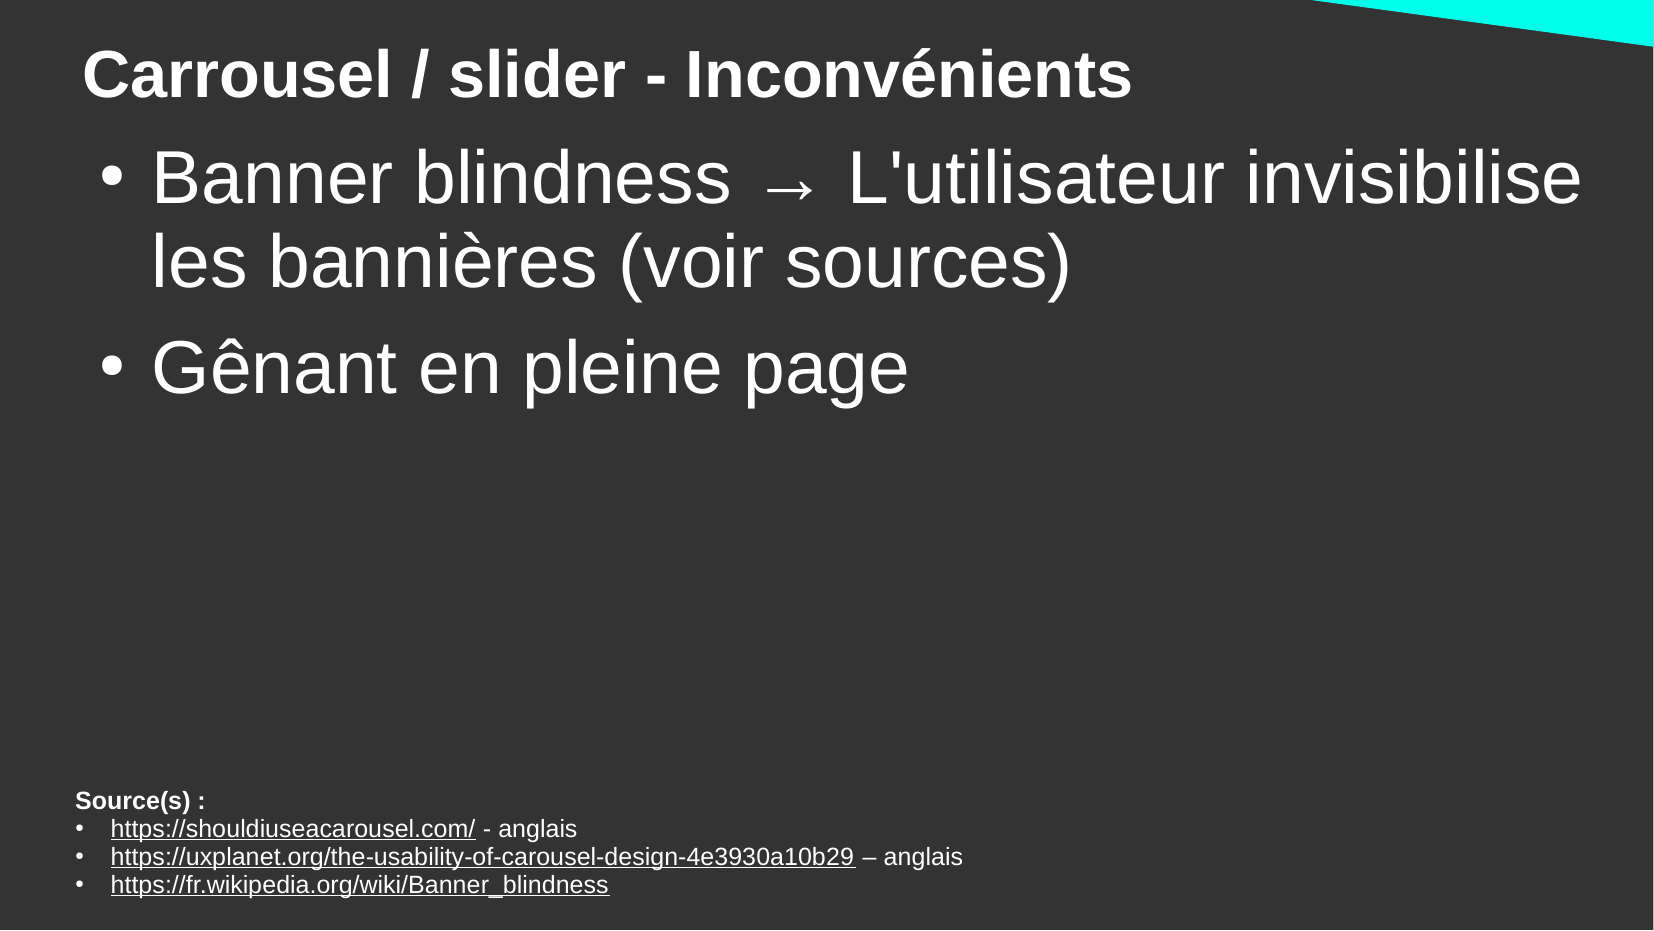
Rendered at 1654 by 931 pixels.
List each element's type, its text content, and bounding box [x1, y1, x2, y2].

list Banner blindness → L'utilisateur invisibilise les bannières (voir sources) Gênant en pleine page [80, 135, 1620, 591]
title Carrousel / slider - Inconvénients [82, 37, 1571, 114]
text_box Source(s) : https://shouldiuseacarousel.com/ - anglais https://uxplanet.org/the-usability-of-carousel-design-4e3930a10b29 – anglais https://fr.wikipedia.org/wiki/Banner_blindness [60, 779, 1546, 931]
text_box [1311, 0, 1654, 47]
